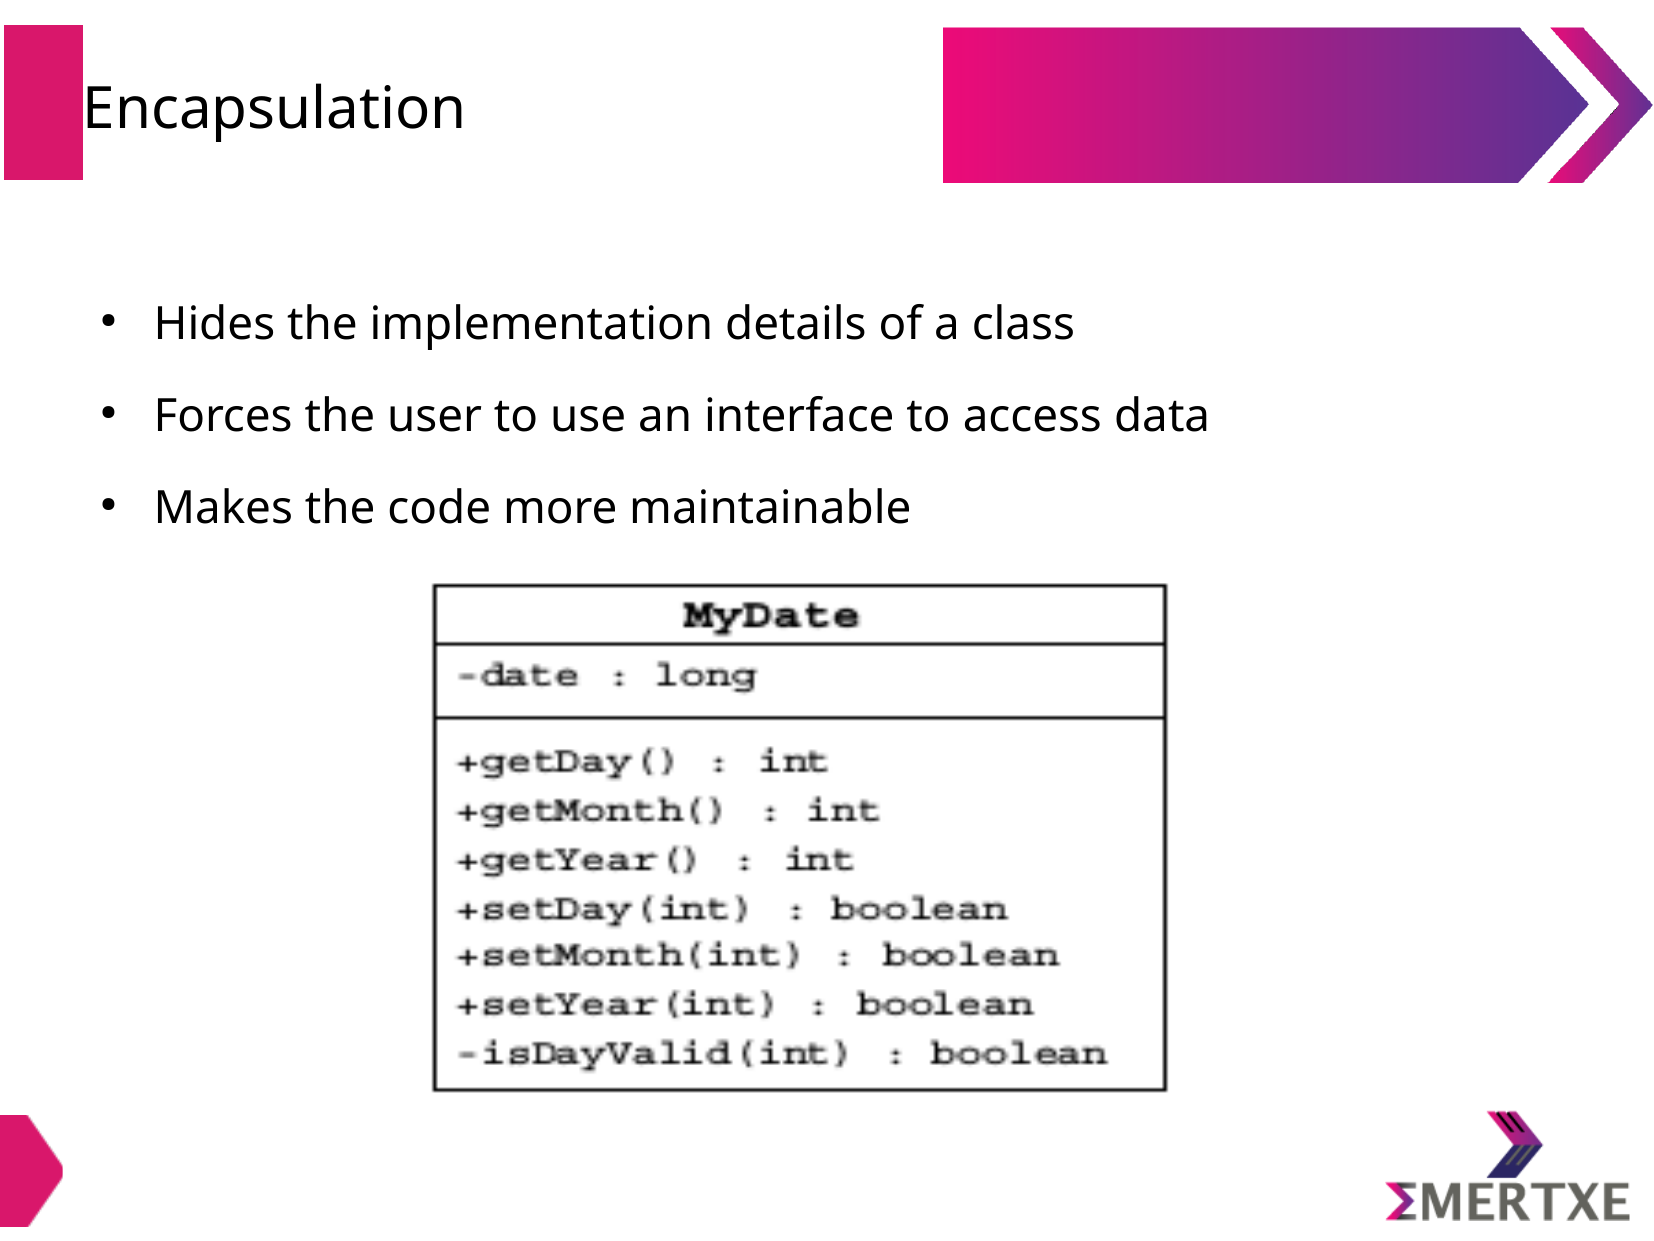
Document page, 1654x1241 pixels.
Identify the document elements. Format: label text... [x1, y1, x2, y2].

picture [1571, 27, 1653, 183]
title Encapsulation [82, 2, 1571, 210]
list Hides the implementation details of a class Forces the user to use an interface to access data Makes the code more maintainable [82, 290, 1571, 1010]
picture [390, 539, 1231, 1151]
picture [1385, 1107, 1631, 1221]
